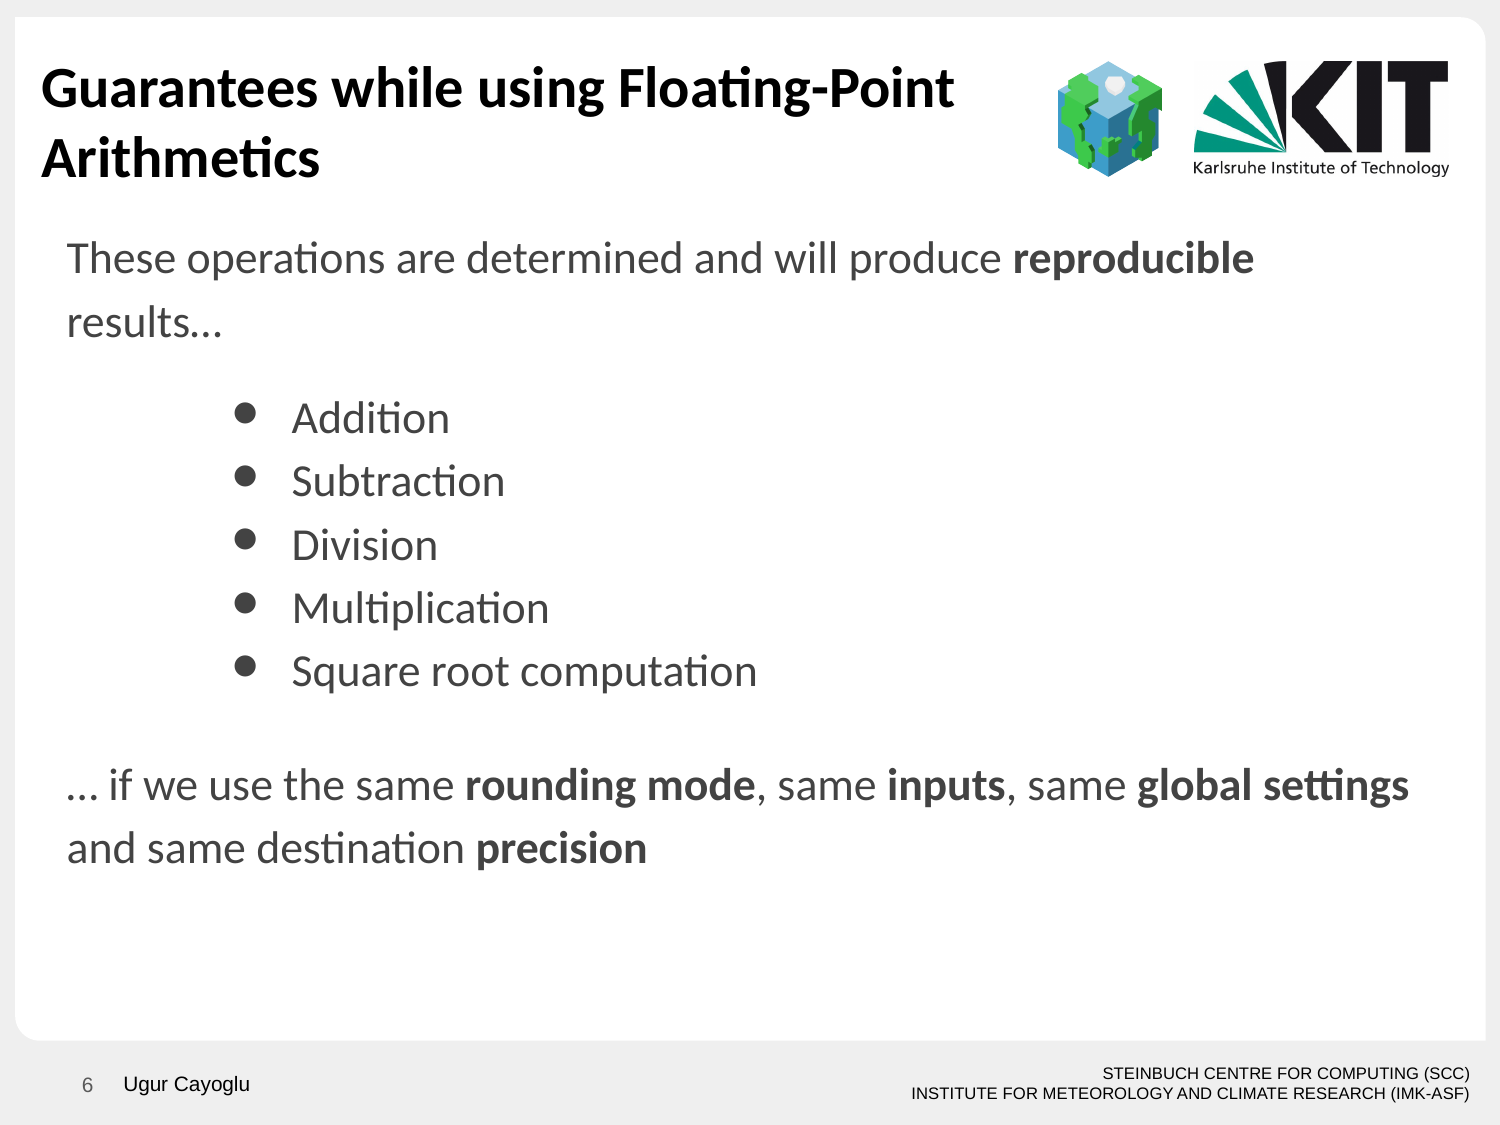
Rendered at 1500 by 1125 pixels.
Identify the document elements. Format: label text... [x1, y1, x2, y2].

picture [1058, 61, 1162, 177]
picture [1194, 61, 1449, 177]
slide_number <number> [18, 1040, 109, 1125]
text_box Ugur Cayoglu [108, 1057, 764, 1109]
text_box [15, 17, 1486, 1041]
title Guarantees while using Floating-Point Arithmetics [26, 39, 1027, 200]
list … if we use the same rounding mode, same inputs, same global settings and same destination precision [51, 730, 1433, 973]
list These operations are determined and will produce reproducible results… Addition Subtraction Division Multiplication Square root computation [51, 204, 1433, 730]
text_box STEINBUCH CENTRE FOR COMPUTING (SCC) INSTITUTE FOR METEOROLOGY AND CLIMATE RESEARCH (IMK-ASF) [420, 1040, 1486, 1125]
